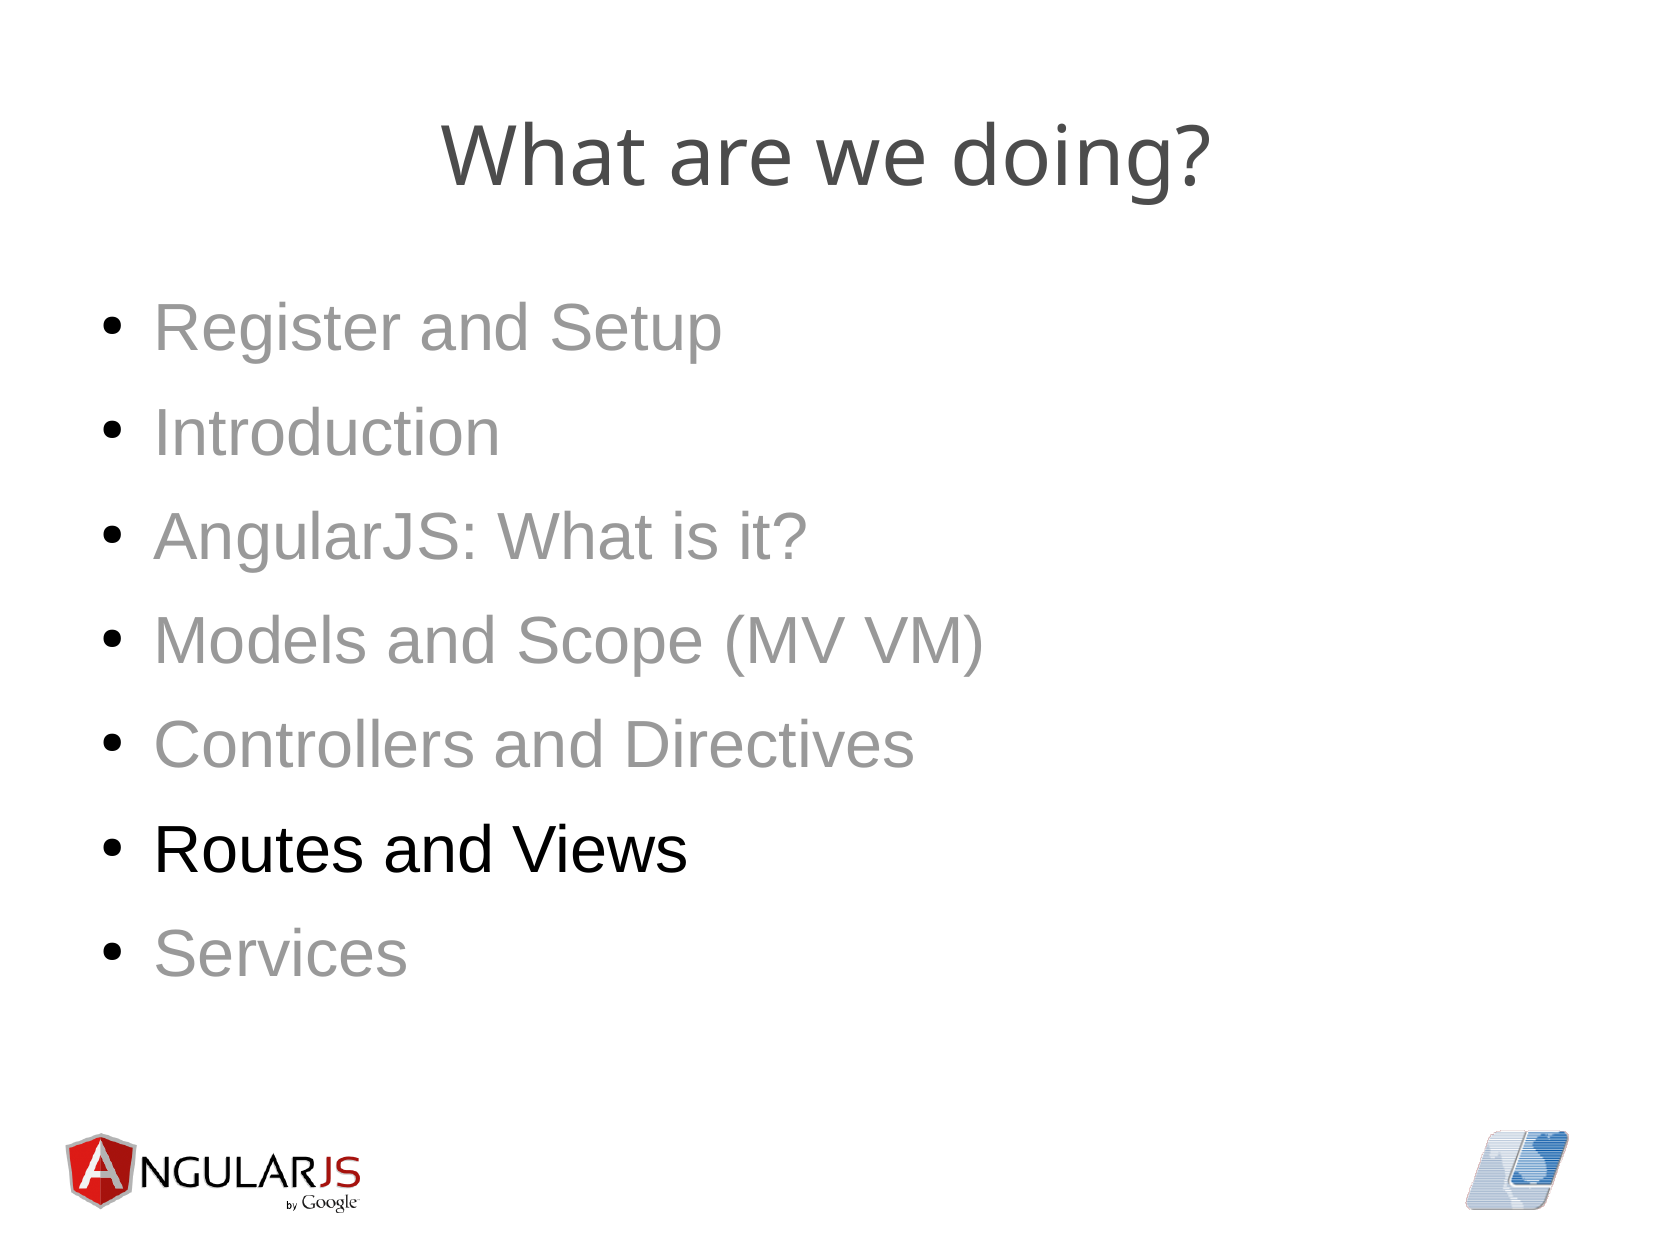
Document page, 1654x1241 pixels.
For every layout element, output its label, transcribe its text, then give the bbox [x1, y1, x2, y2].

picture [1461, 1129, 1571, 1210]
list Register and Setup Introduction AngularJS: What is it? Models and Scope (MV VM) Controllers and Directives Routes and Views Services [82, 290, 1538, 1010]
picture [59, 1091, 367, 1241]
title What are we doing? [82, 49, 1571, 257]
